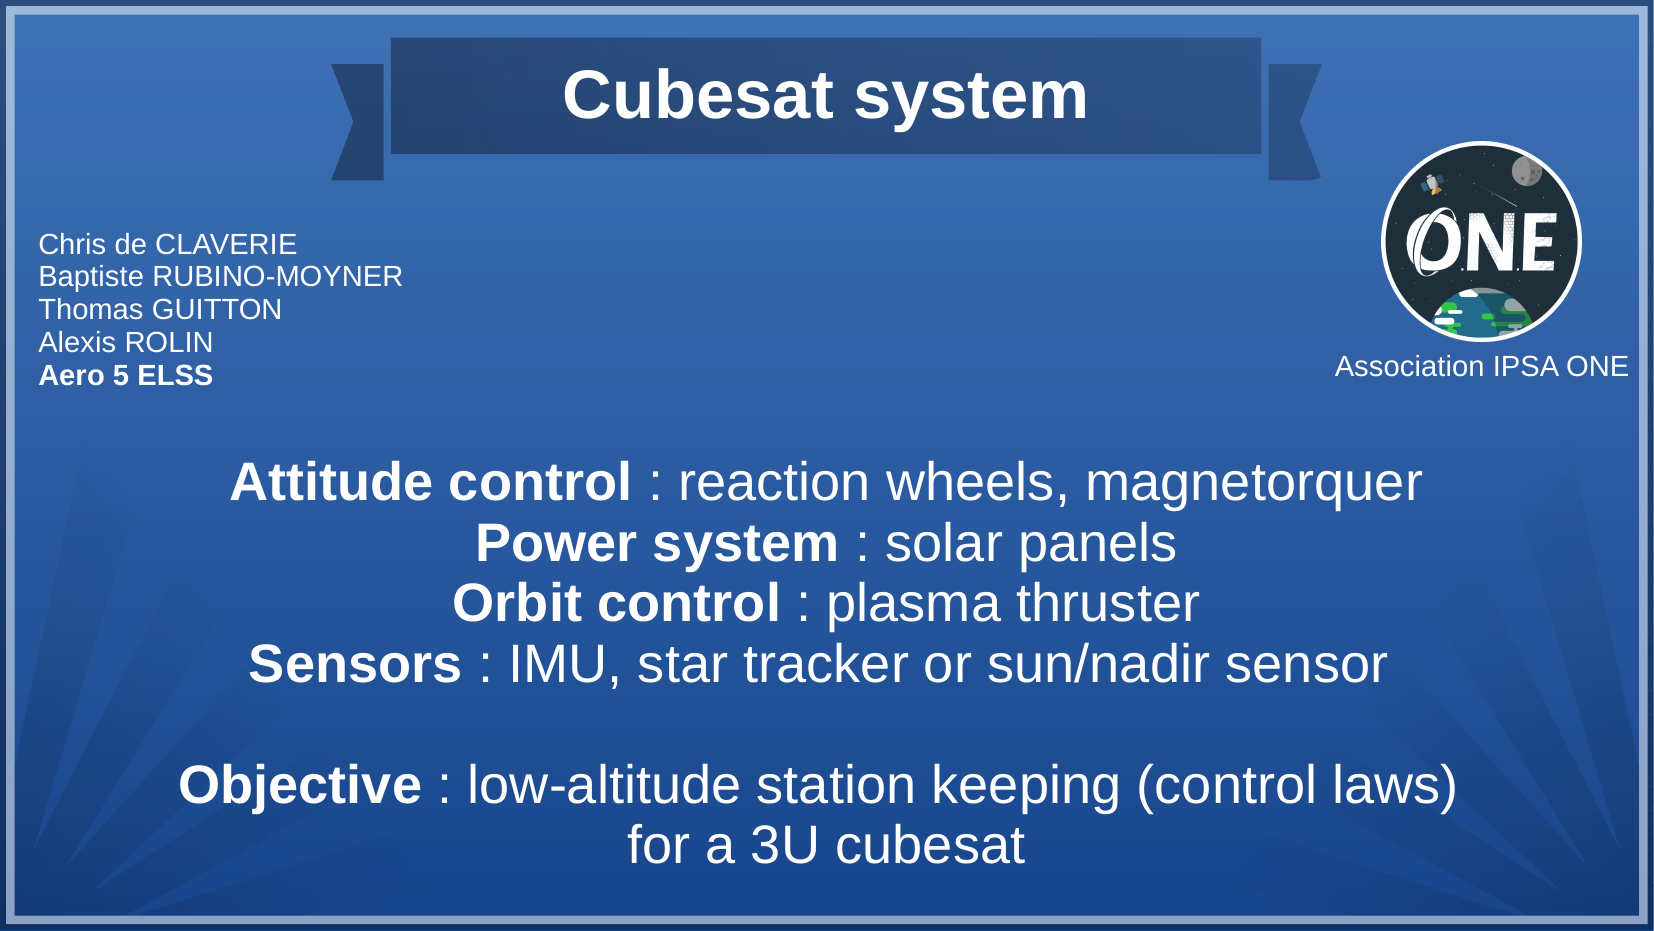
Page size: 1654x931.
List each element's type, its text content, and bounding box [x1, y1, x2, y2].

text_box Association IPSA ONE [1251, 342, 1654, 489]
subtitle Attitude control : reaction wheels, magnetorquer Power system : solar panels Orbit control : plasma thruster Sensors : IMU, star tracker or sun/nadir sensor Objective : low-altitude station keeping (control laws) for a 3U cubesat [82, 376, 1571, 876]
title Cubesat system [389, 35, 1264, 154]
picture [1381, 141, 1582, 342]
text_box Chris de CLAVERIE Baptiste RUBINO-MOYNER Thomas GUITTON Alexis ROLIN Aero 5 ELSS [23, 220, 485, 399]
